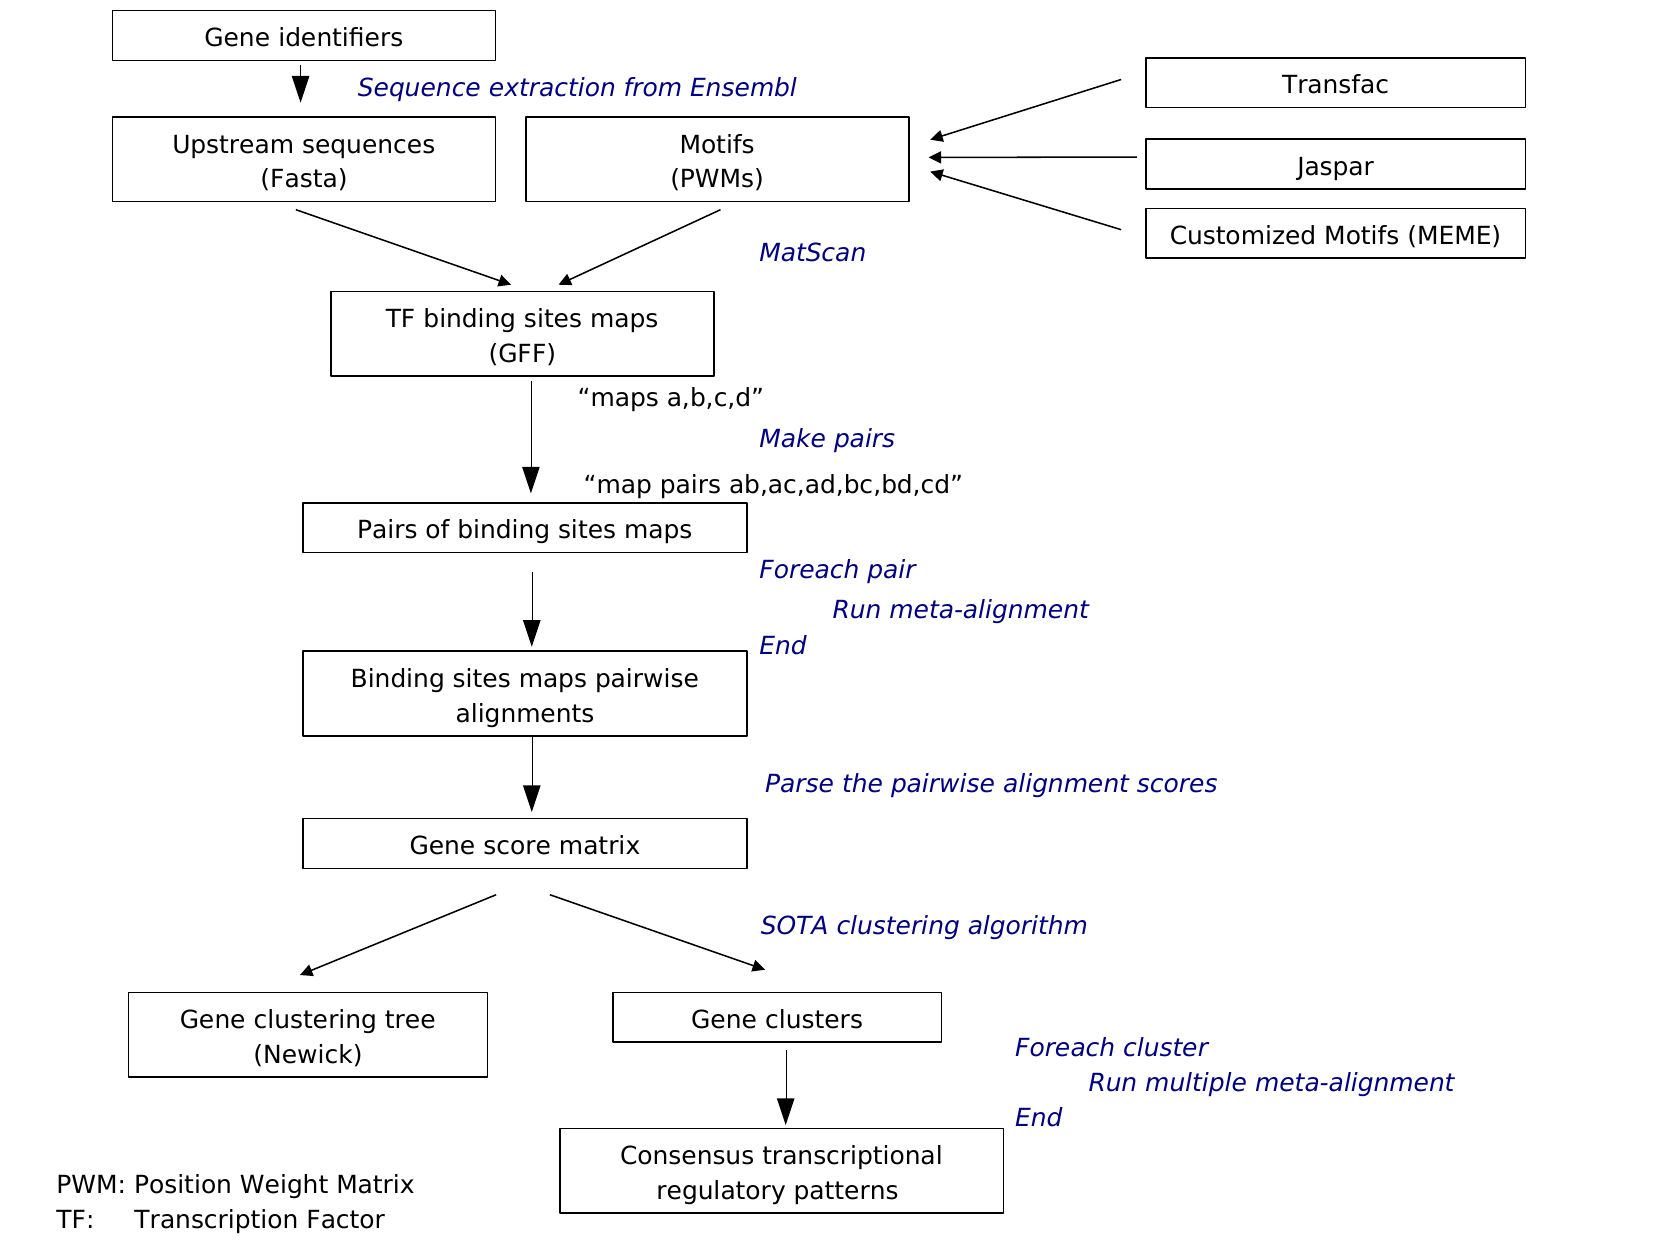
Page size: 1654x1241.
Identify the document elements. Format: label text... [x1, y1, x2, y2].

text_box Jaspar [1145, 139, 1526, 189]
text_box Make pairs [757, 416, 1141, 455]
text_box Customized Motifs (MEME) [1145, 208, 1526, 259]
text_box “map pairs ab,ac,ad,bc,bd,cd” [568, 457, 1090, 507]
text_box Foreach pair Run meta-alignment End [757, 548, 1202, 663]
text_box TF binding sites maps (GFF) [331, 291, 714, 377]
text_box Consensus transcriptional regulatory patterns [559, 1128, 1004, 1214]
text_box Pairs of binding sites maps [303, 502, 747, 553]
text_box SOTA clustering algorithm [676, 903, 1173, 942]
text_box Binding sites maps pairwise alignments [303, 651, 747, 736]
text_box Motifs (PWMs) [525, 116, 909, 202]
text_box “maps a,b,c,d” [562, 370, 1007, 420]
text_box MatScan [757, 231, 1029, 270]
text_box Transfac [1145, 57, 1526, 108]
text_box Sequence extraction from Ensembl [356, 65, 1013, 104]
text_box Foreach cluster Run multiple meta-alignment End [1013, 1026, 1530, 1134]
text_box Gene score matrix [303, 818, 747, 869]
text_box Upstream sequences (Fasta) [112, 116, 496, 202]
text_box Gene clustering tree (Newick) [128, 992, 488, 1078]
text_box Parse the pairwise alignment scores [763, 761, 1501, 800]
text_box PWM: Position Weight Matrix TF: Transcription Factor [41, 1157, 483, 1241]
text_box Gene identifiers [112, 10, 496, 61]
text_box Gene clusters [612, 992, 942, 1043]
